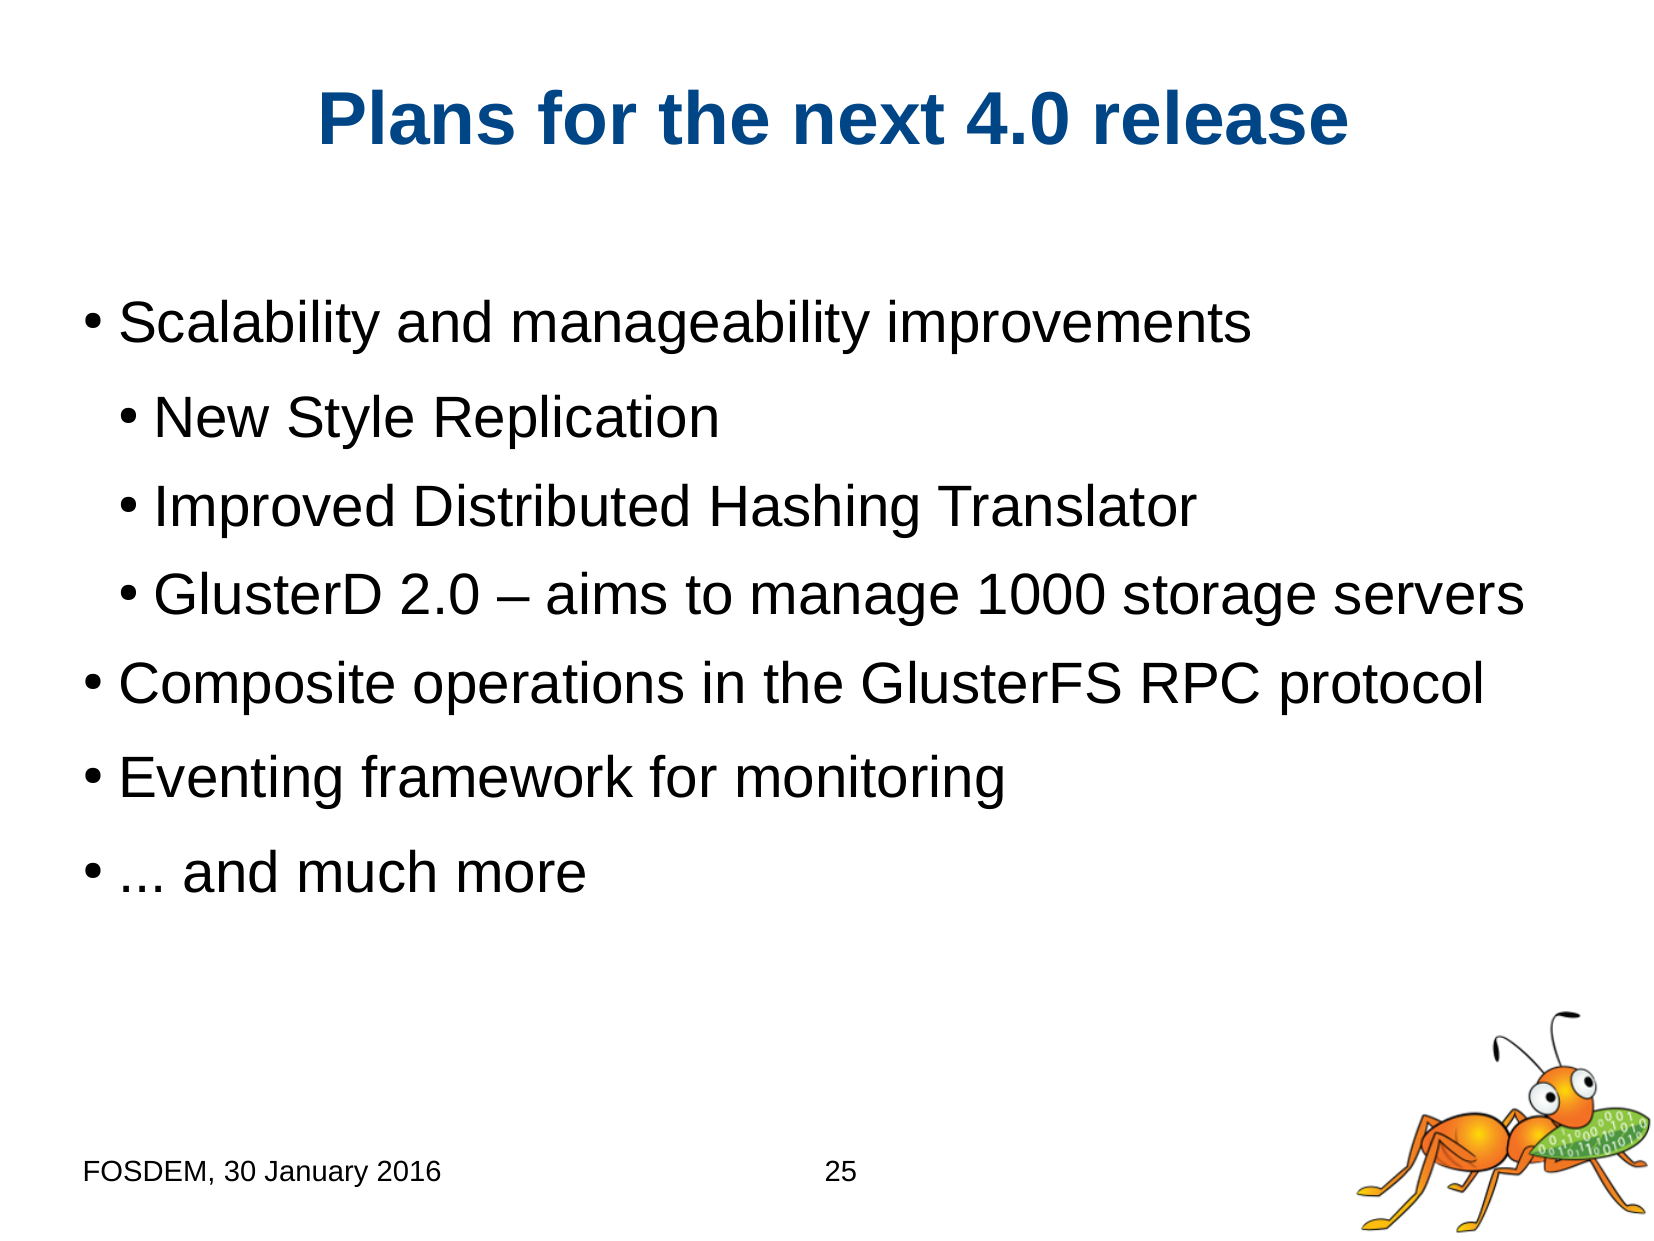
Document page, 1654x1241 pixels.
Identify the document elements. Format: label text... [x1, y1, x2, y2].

title Plans for the next 4.0 release [90, 15, 1579, 223]
list Scalability and manageability improvements New Style Replication Improved Distributed Hashing Translator GlusterD 2.0 – aims to manage 1000 storage servers Composite operations in the GlusterFS RPC protocol Eventing framework for monitoring ... and much more [82, 290, 1571, 1010]
picture [1353, 1009, 1654, 1235]
